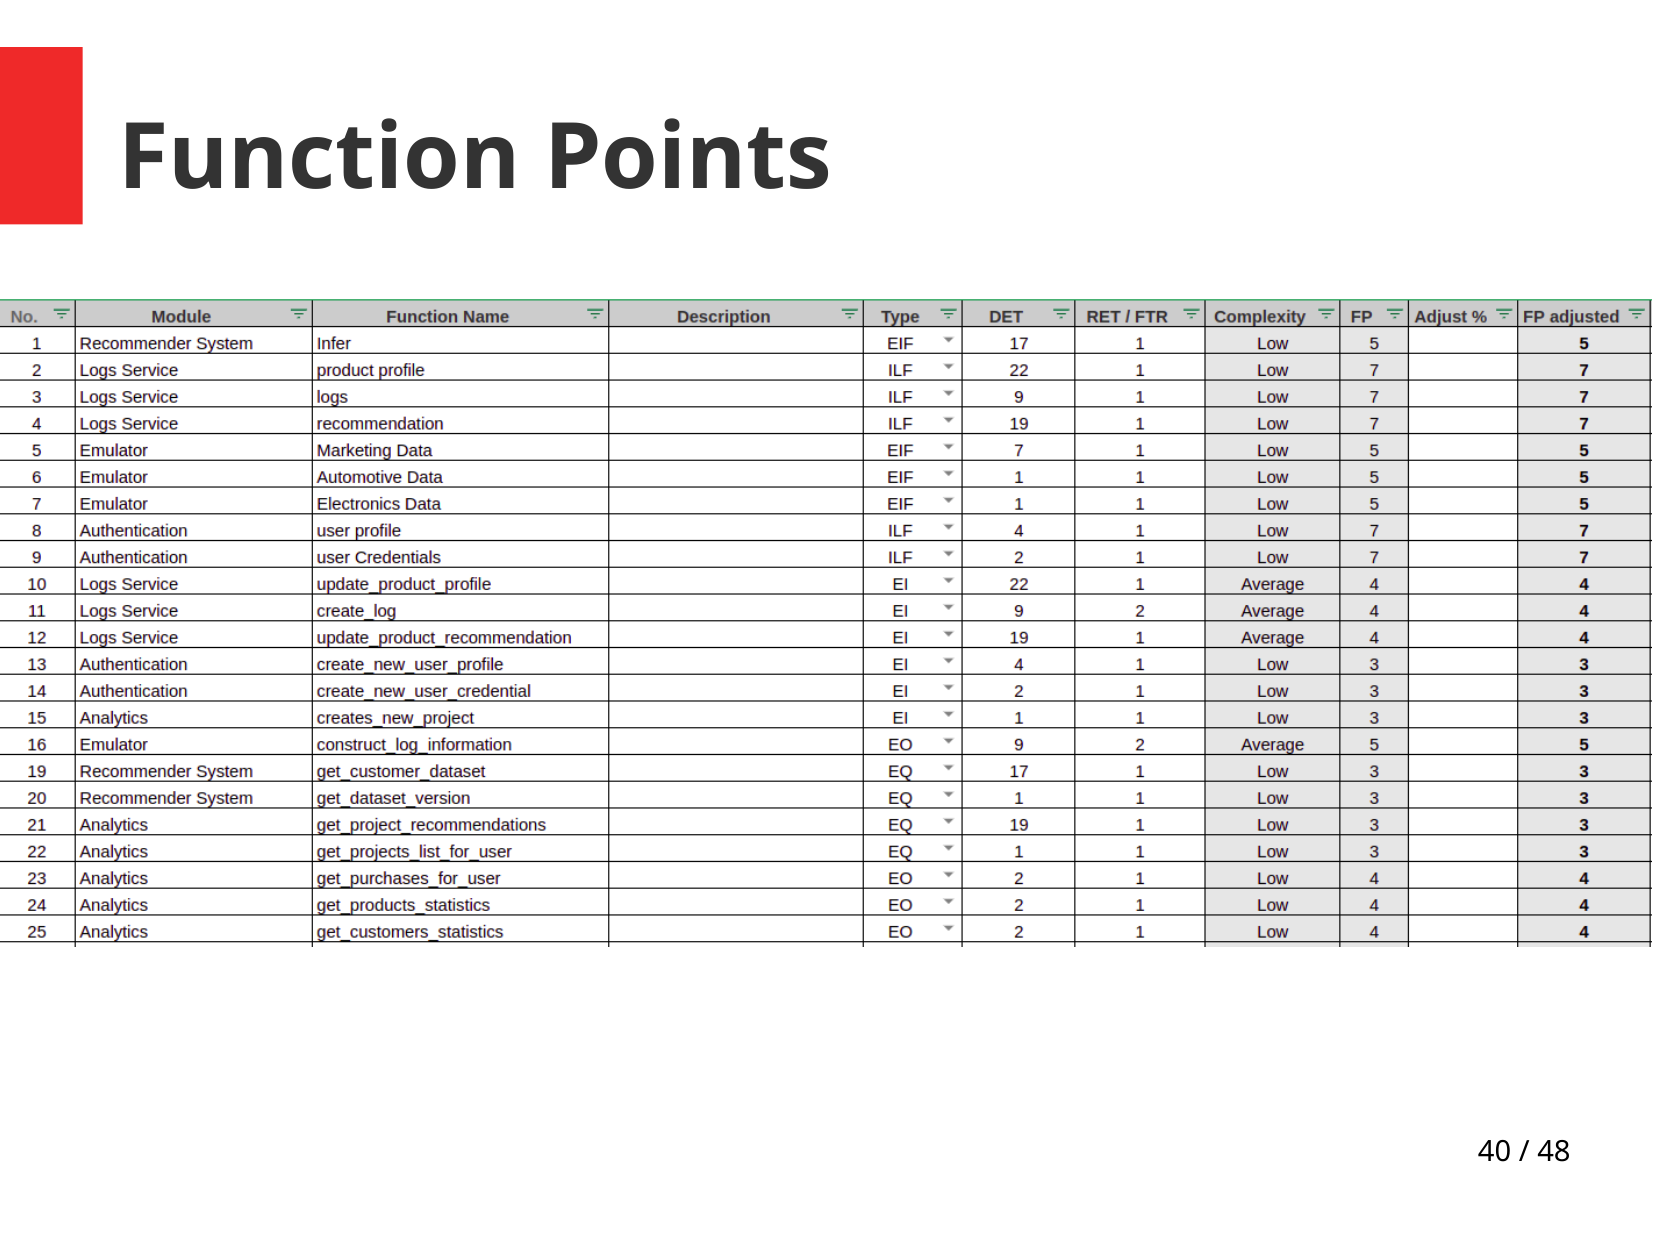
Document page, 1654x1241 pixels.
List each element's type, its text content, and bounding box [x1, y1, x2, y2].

picture [0, 297, 1652, 947]
title Function Points [118, 49, 1571, 257]
